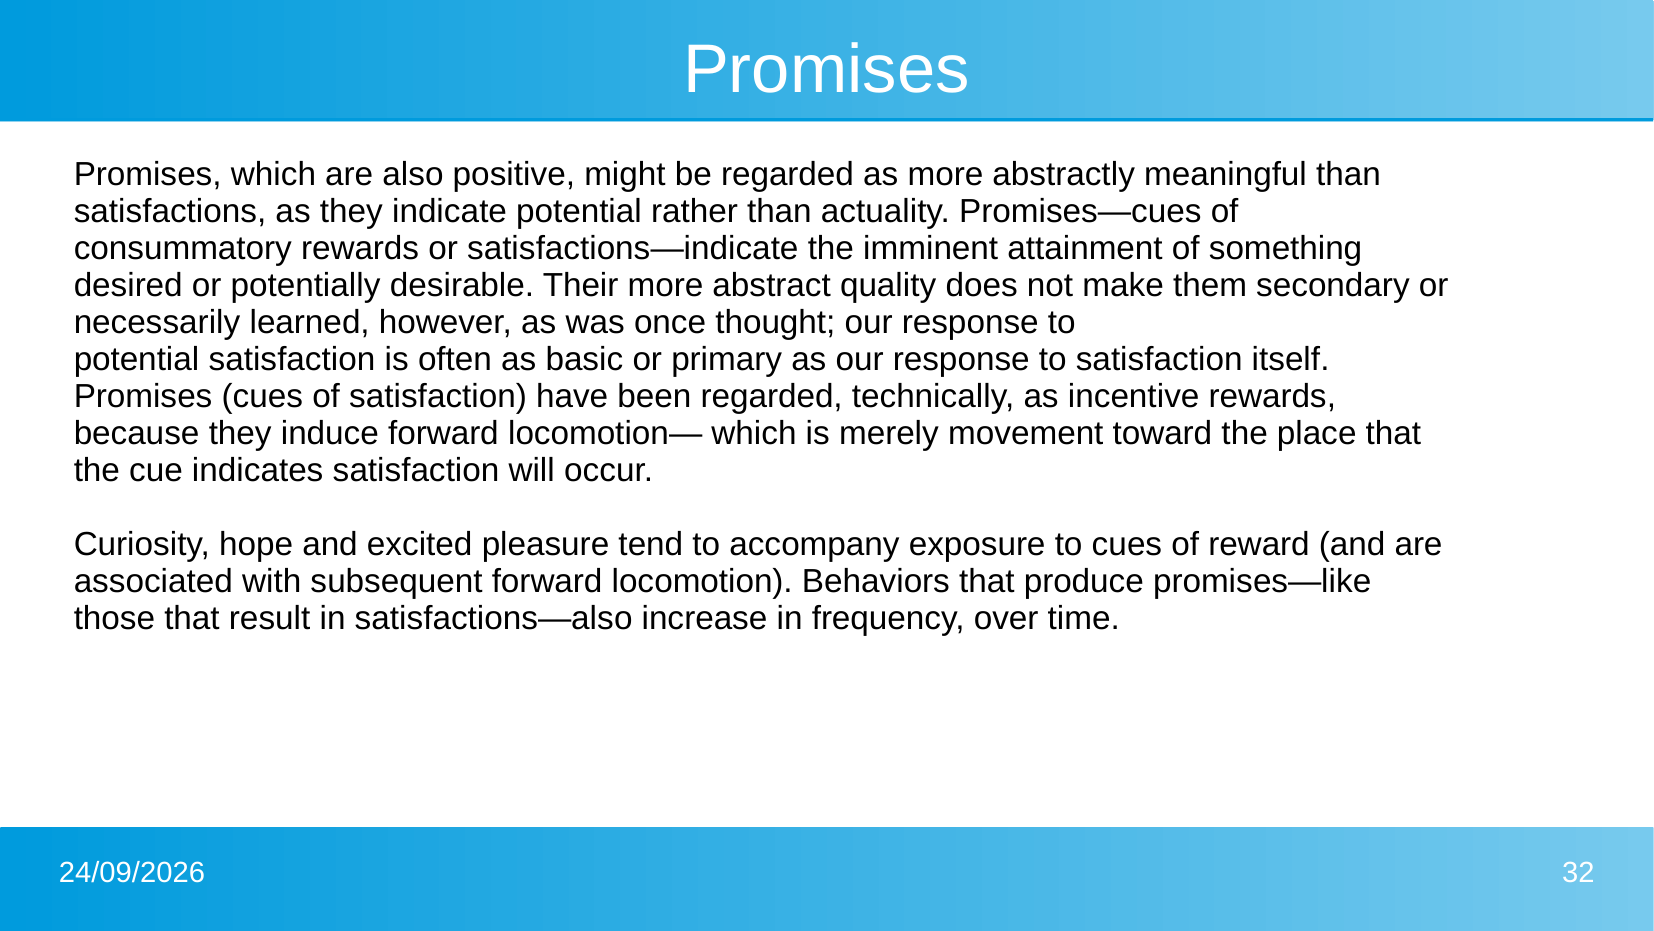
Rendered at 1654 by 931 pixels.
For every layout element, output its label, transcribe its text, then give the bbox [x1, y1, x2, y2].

text_box Promises, which are also positive, might be regarded as more abstractly meaningful than satisfactions, as they indicate potential rather than actuality. Promises—cues of consummatory rewards or satisfactions—indicate the imminent attainment of something desired or potentially desirable. Their more abstract quality does not make them secondary or necessarily learned, however, as was once thought; our response to potential satisfaction is often as basic or primary as our response to satisfaction itself. Promises (cues of satisfaction) have been regarded, technically, as incentive rewards, because they induce forward locomotion— which is merely movement toward the place that the cue indicates satisfaction will occur. Curiosity, hope and excited pleasure tend to accompany exposure to cues of reward (and are associated with subsequent forward locomotion). Behaviors that produce promises—like those that result in satisfactions—also increase in frequency, over time. [59, 147, 1477, 644]
title Promises [59, 29, 1595, 108]
